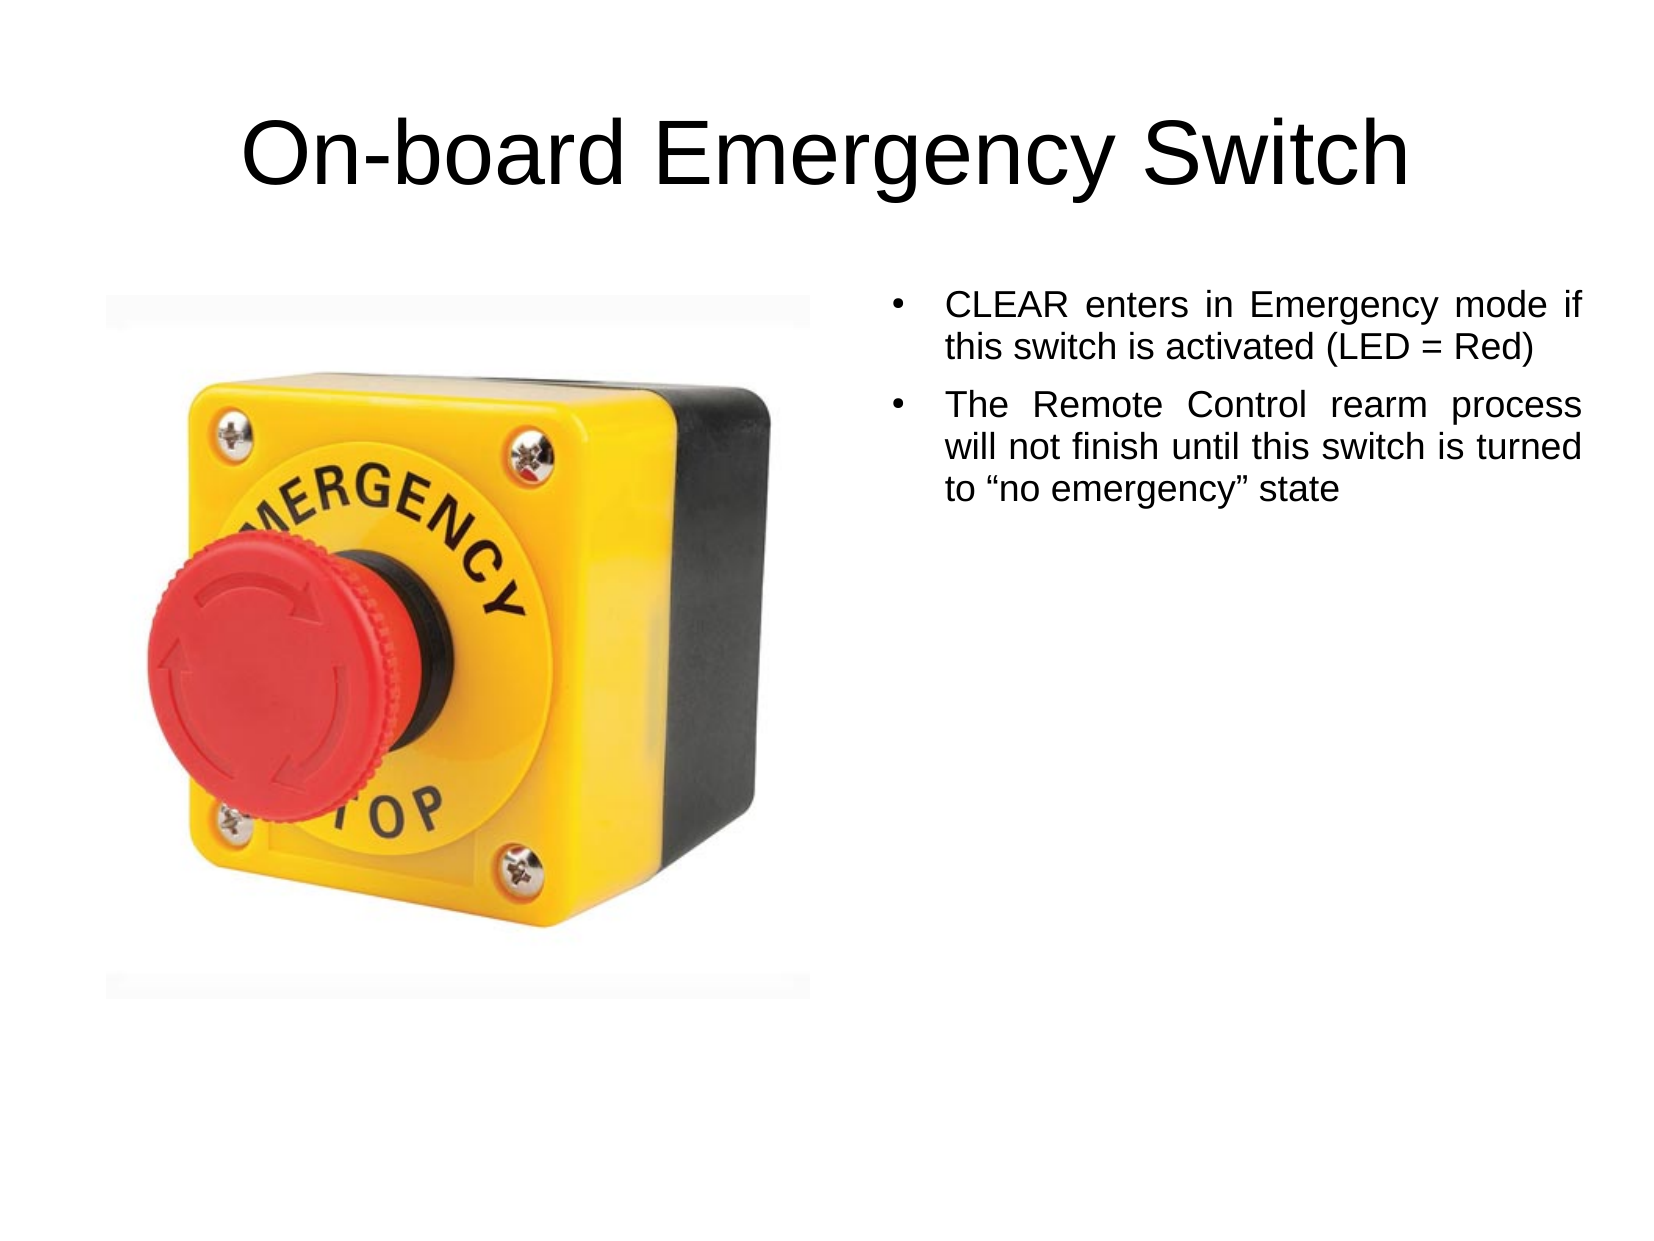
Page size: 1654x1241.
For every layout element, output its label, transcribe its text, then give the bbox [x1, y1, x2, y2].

title On-board Emergency Switch [82, 49, 1571, 257]
picture [106, 295, 810, 999]
list CLEAR enters in Emergency mode if this switch is activated (LED = Red) The Remote Control rearm process will not finish until this switch is turned to “no emergency” state [874, 283, 1583, 1003]
